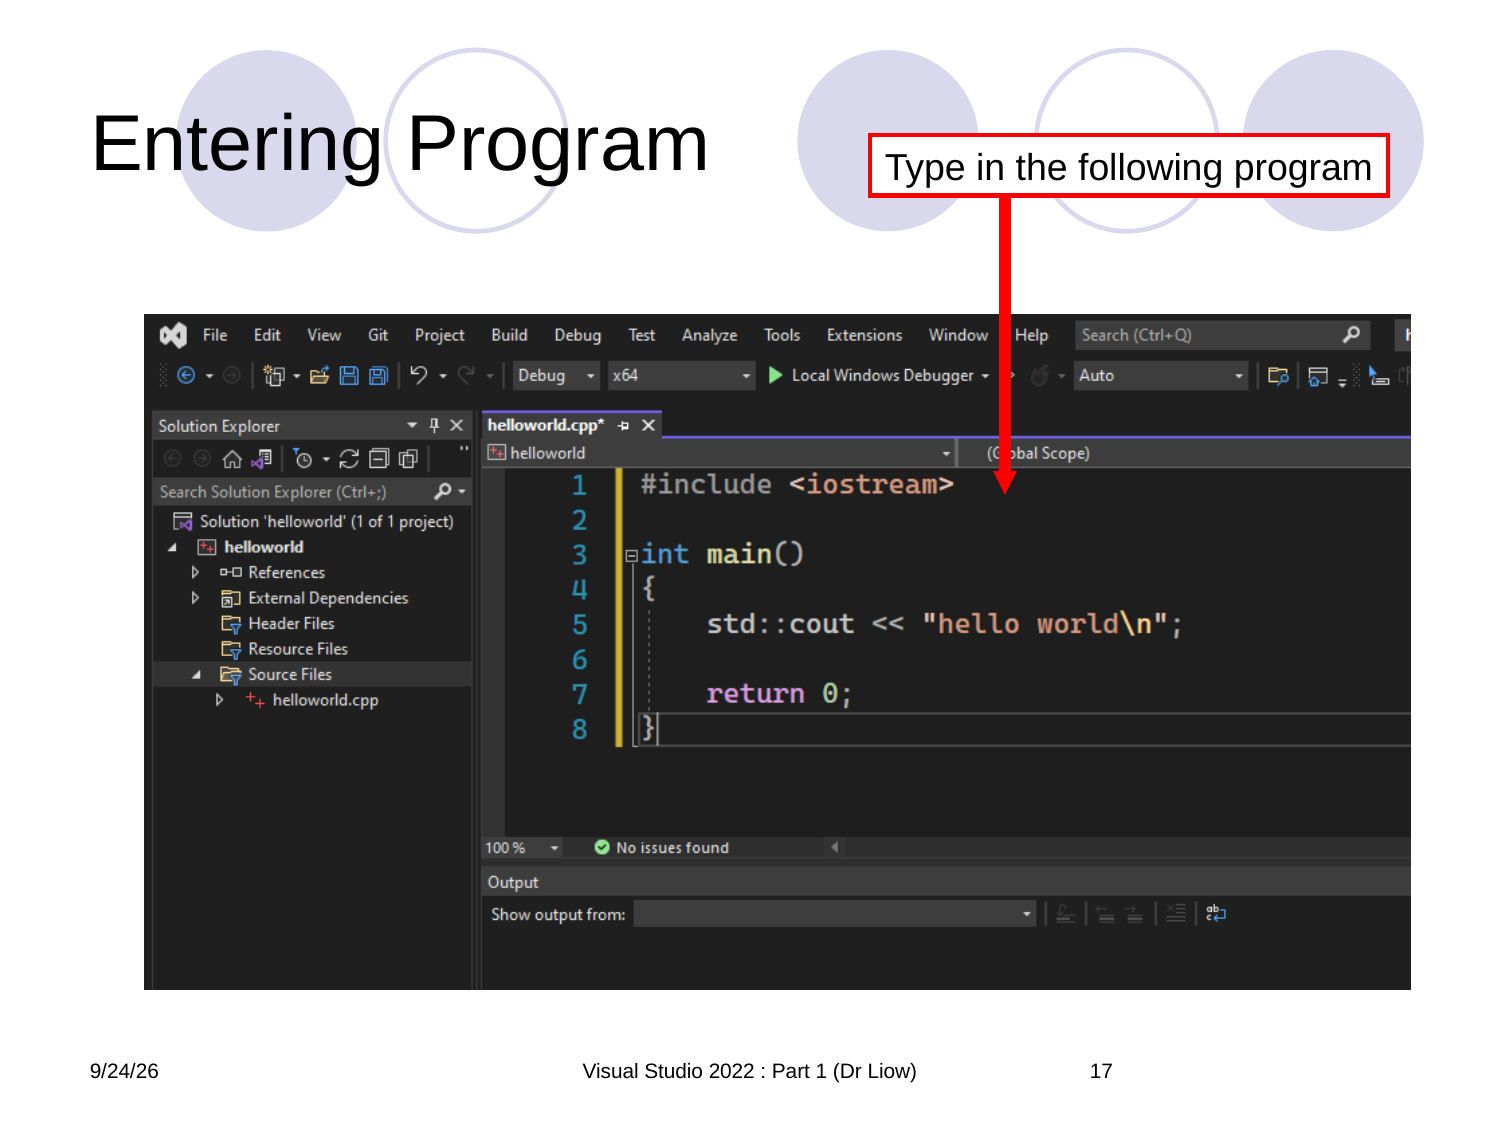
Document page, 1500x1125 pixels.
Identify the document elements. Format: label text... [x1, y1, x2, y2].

text_box Visual Studio 2022 : Part 1 (Dr Liow) [512, 1049, 988, 1101]
title Entering Program [75, 45, 1426, 233]
text_box <number> [1074, 1049, 1426, 1101]
text_box Type in the following program [870, 134, 1389, 196]
text_box 1/11/22 [74, 1049, 426, 1101]
picture [144, 314, 1411, 991]
